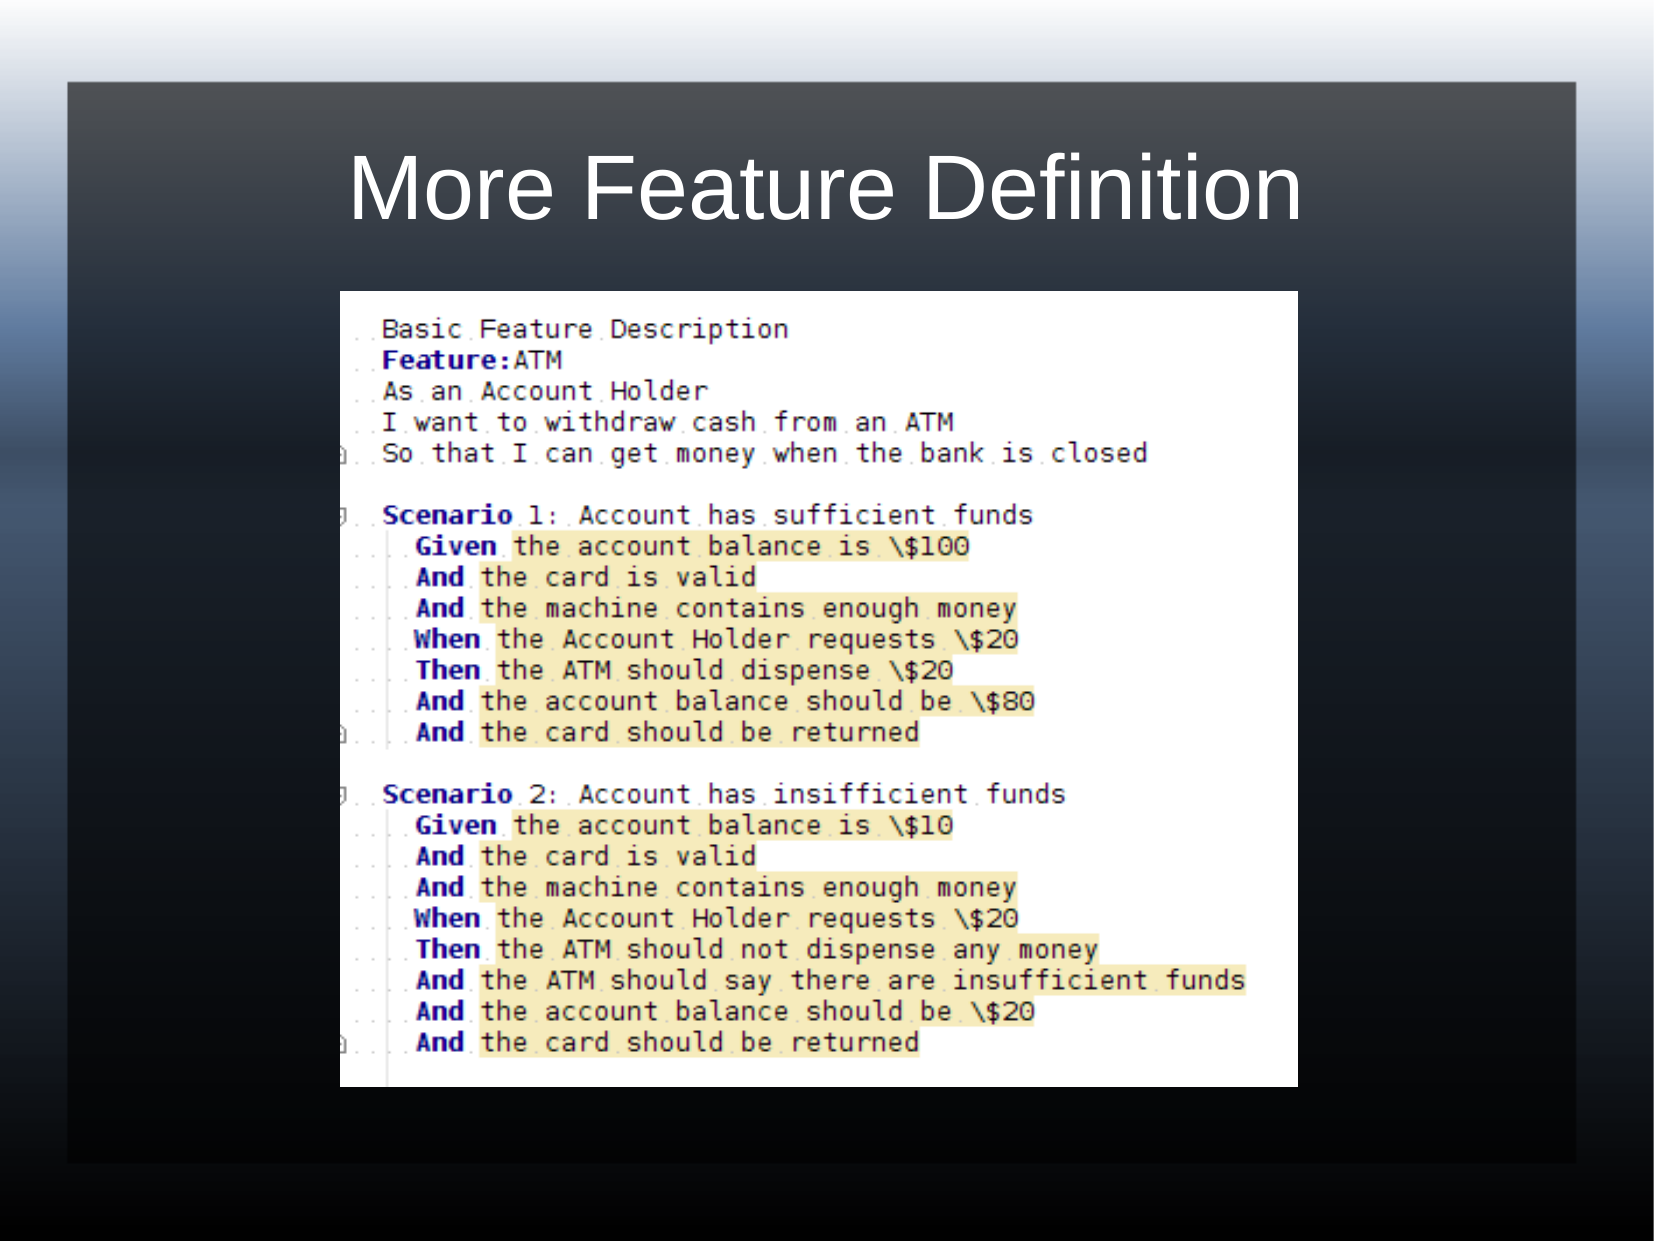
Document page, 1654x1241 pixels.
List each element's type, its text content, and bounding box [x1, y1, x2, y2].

picture [0, 0, 1654, 1241]
title More Feature Definition [82, 84, 1571, 292]
